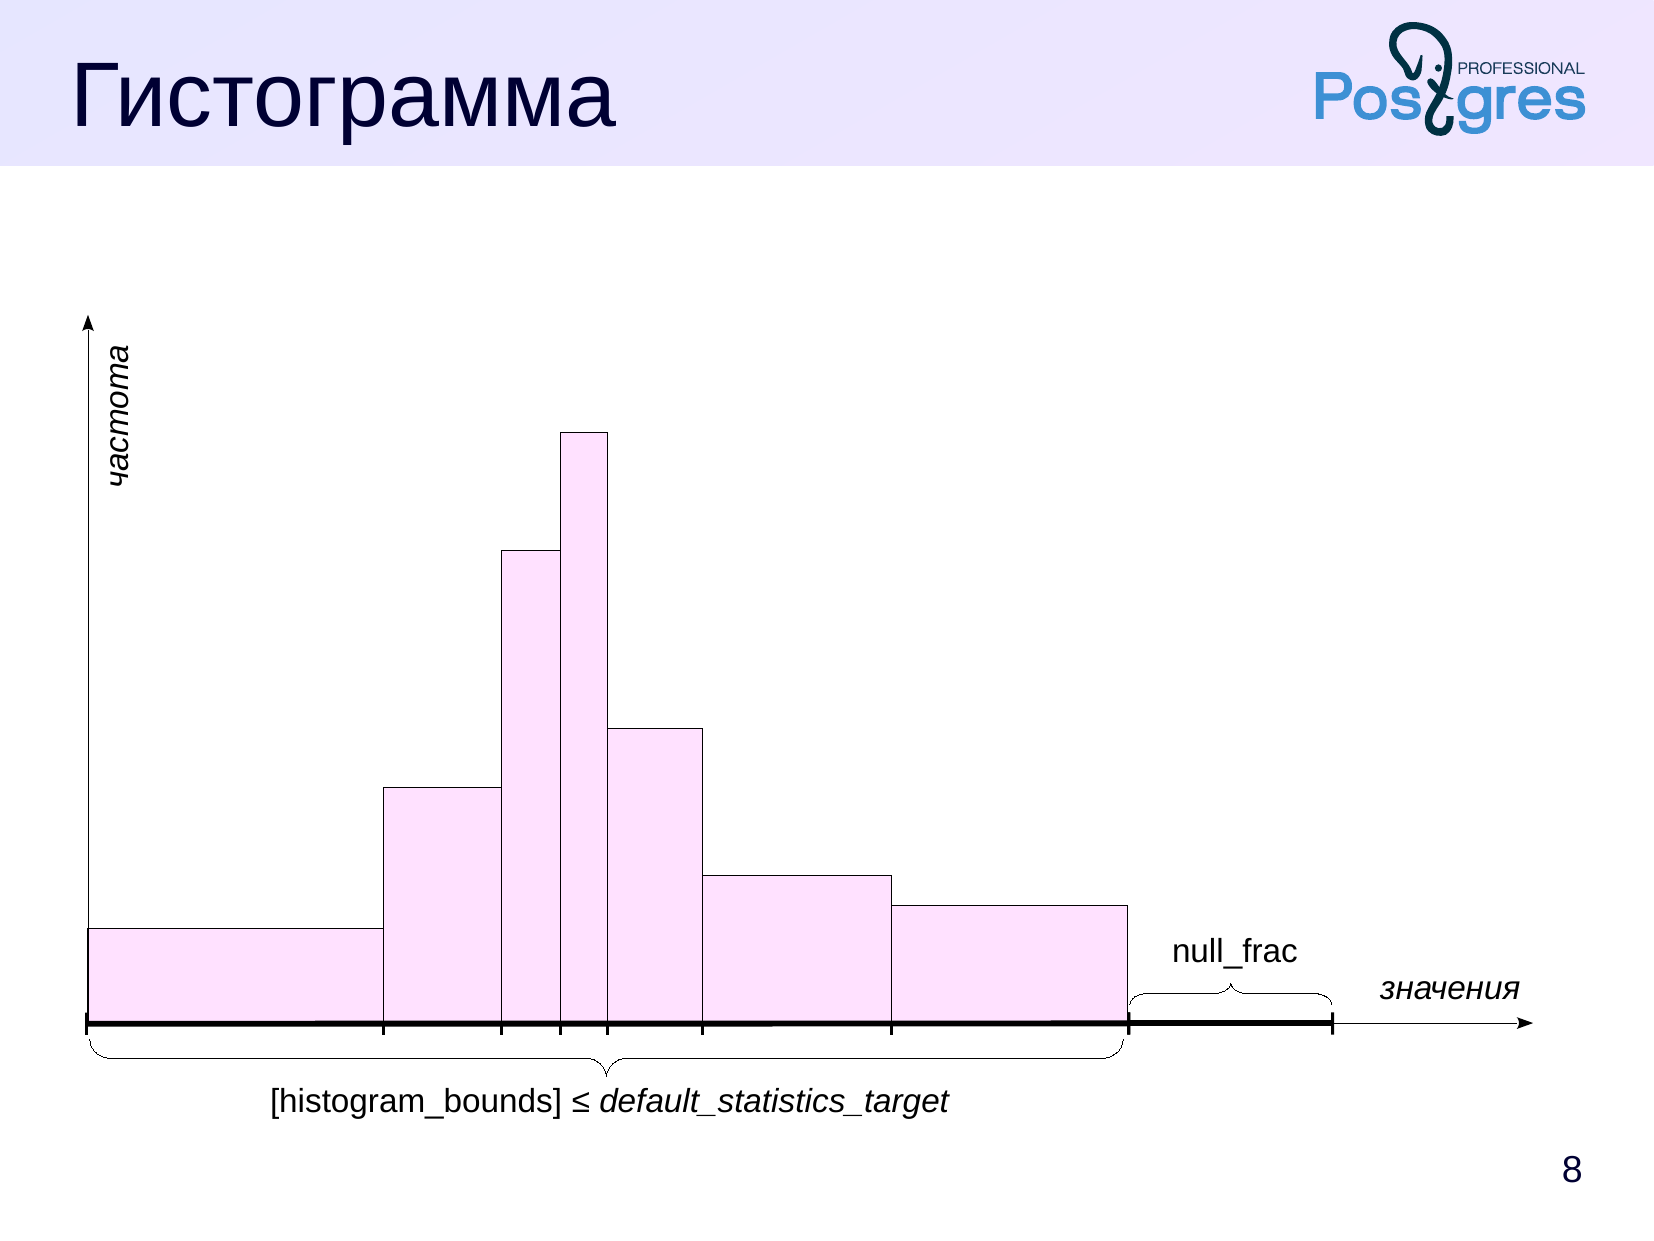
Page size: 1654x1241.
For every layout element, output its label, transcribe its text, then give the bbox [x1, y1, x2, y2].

text_box [89, 432, 1128, 1020]
text_box [histogram_bounds] ≤ default_statistics_target [255, 1075, 965, 1137]
title Гистограмма [70, 43, 1241, 147]
text_box значения [1365, 962, 1536, 1024]
text_box null_frac [1157, 925, 1314, 978]
text_box частота [90, 329, 152, 504]
